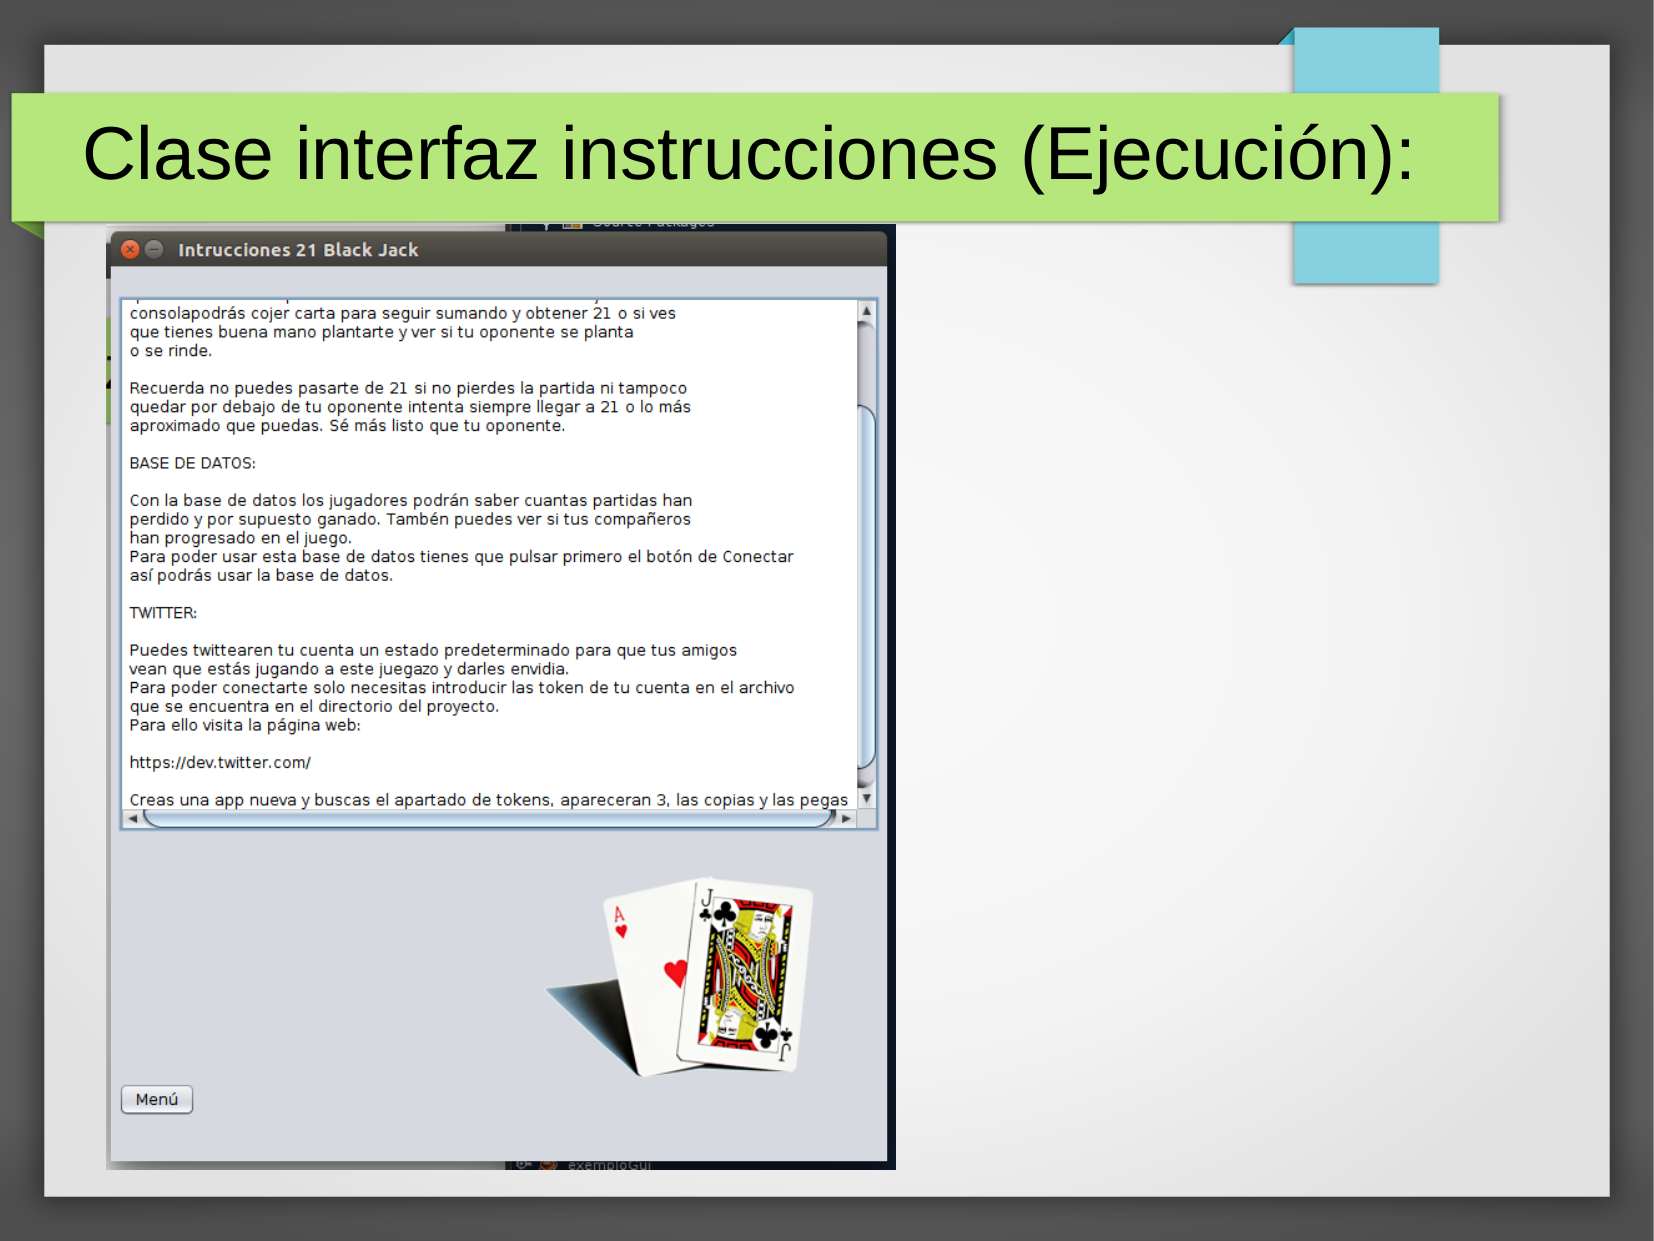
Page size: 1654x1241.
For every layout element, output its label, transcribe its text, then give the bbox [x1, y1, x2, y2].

title Clase interfaz instrucciones (Ejecución): [82, 69, 1501, 238]
picture [0, 0, 1654, 1241]
